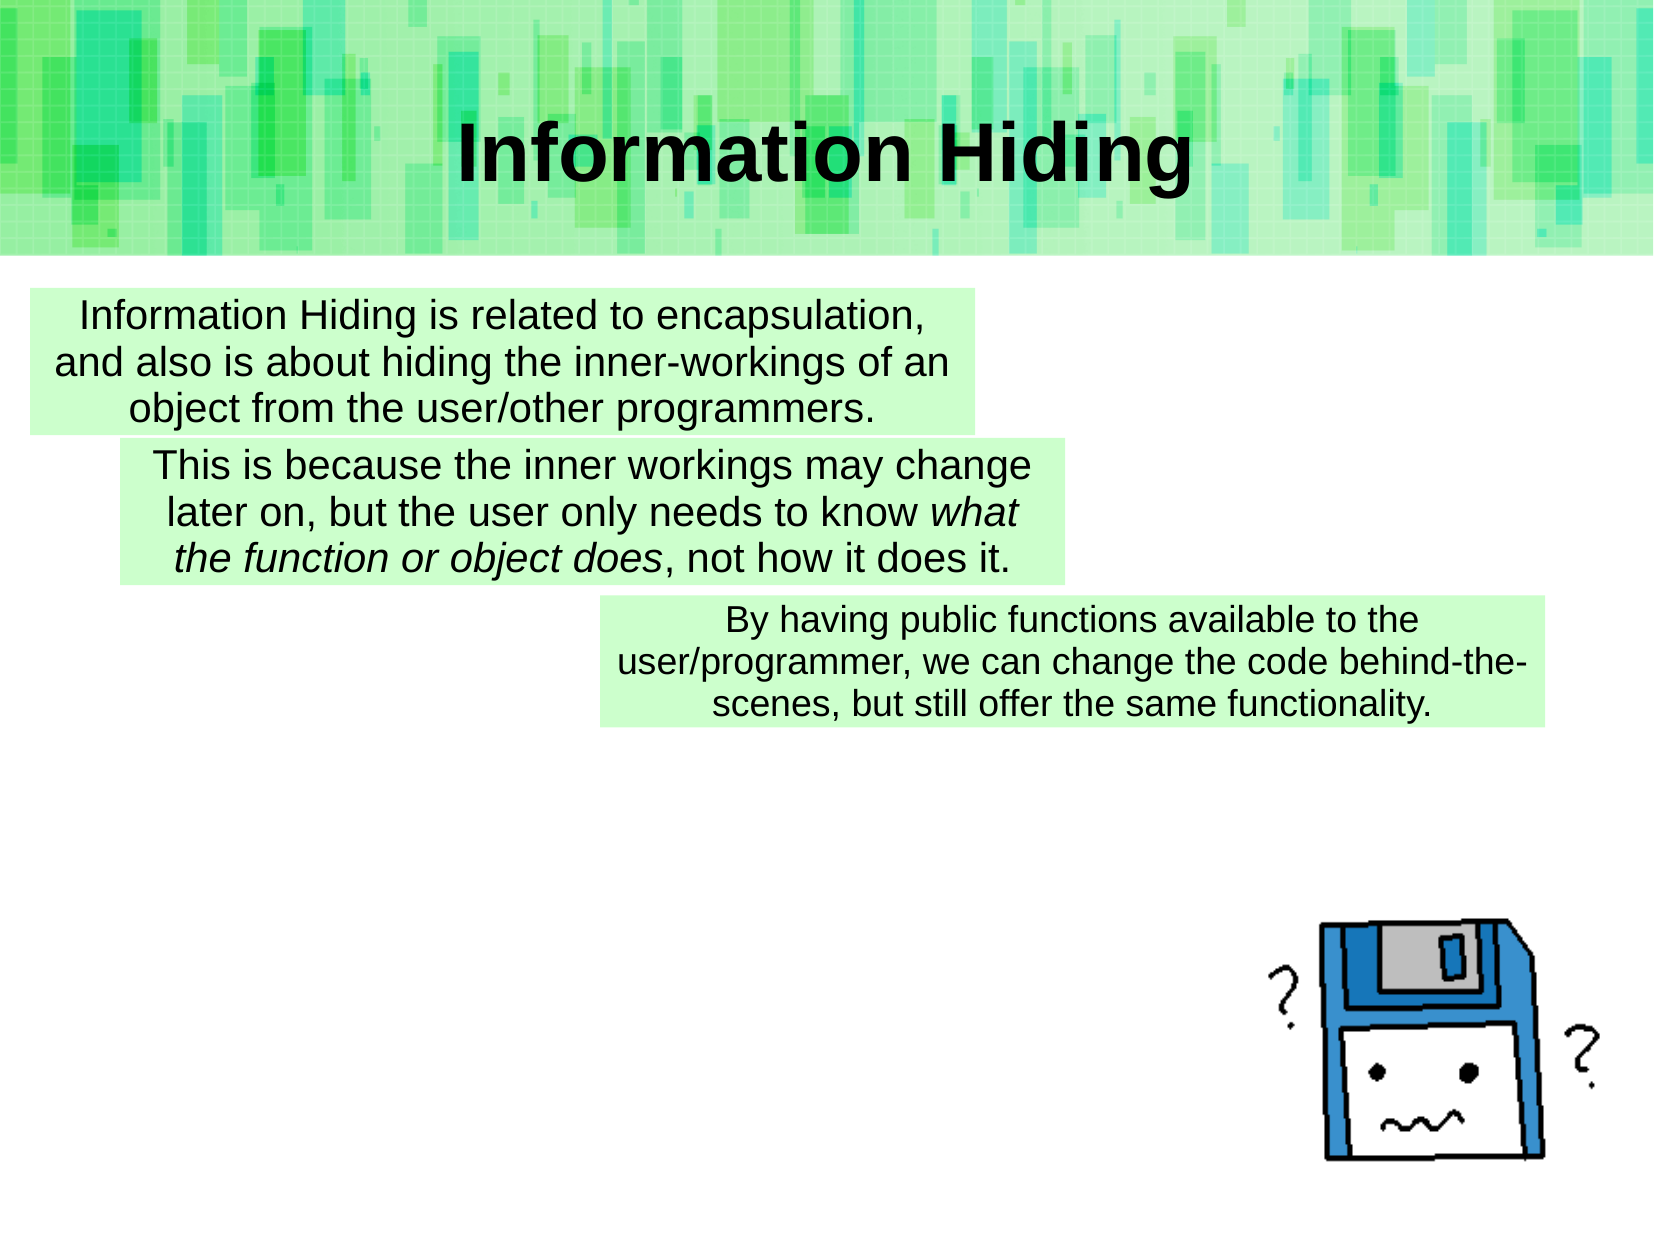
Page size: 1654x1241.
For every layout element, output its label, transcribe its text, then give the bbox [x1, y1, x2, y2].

text_box By having public functions available to the user/programmer, we can change the code behind-the-scenes, but still offer the same functionality. [600, 595, 1546, 728]
picture [0, 0, 1654, 1241]
title Information Hiding [82, 49, 1571, 257]
text_box This is because the inner workings may change later on, but the user only needs to know what the function or object does, not how it does it. [120, 437, 1066, 586]
text_box Information Hiding is related to encapsulation, and also is about hiding the inner-workings of an object from the user/other programmers. [30, 287, 976, 436]
